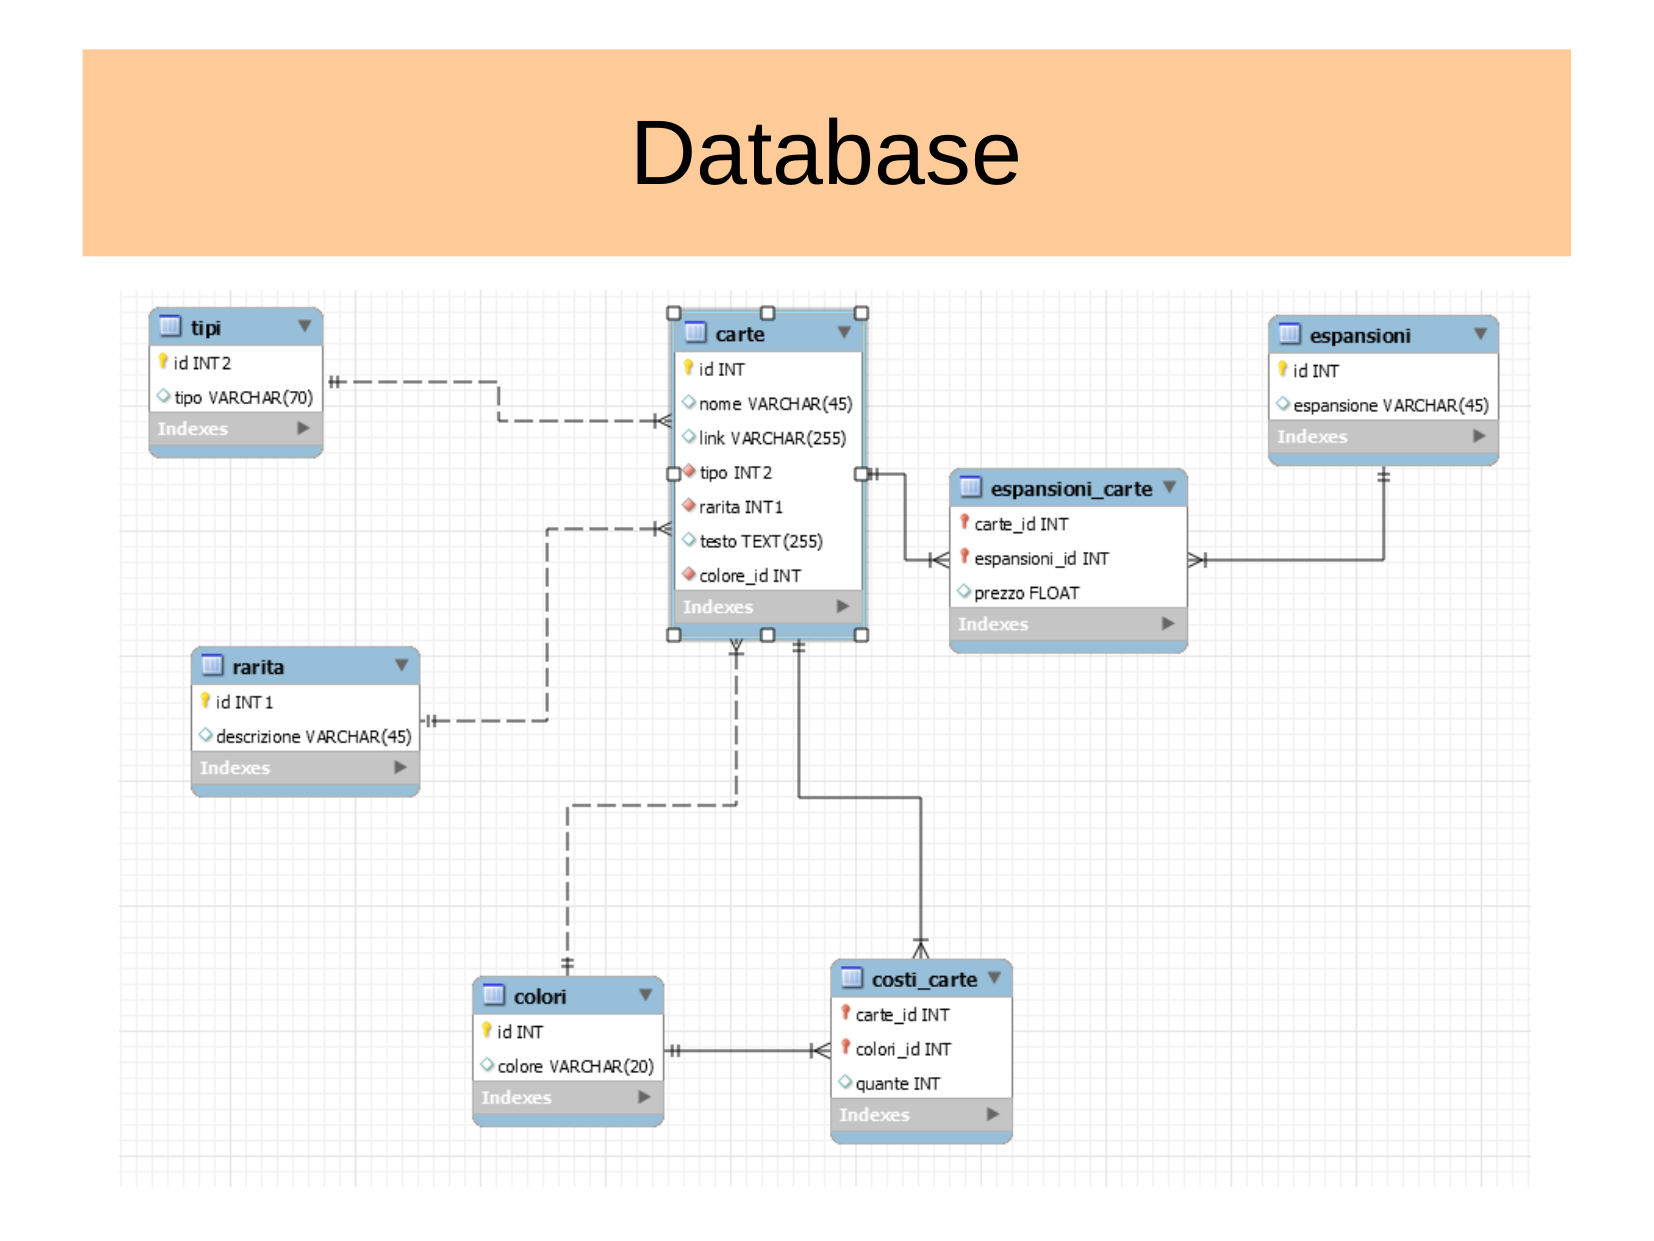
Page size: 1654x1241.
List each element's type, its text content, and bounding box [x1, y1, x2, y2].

title Database [82, 49, 1571, 257]
picture [119, 290, 1531, 1188]
